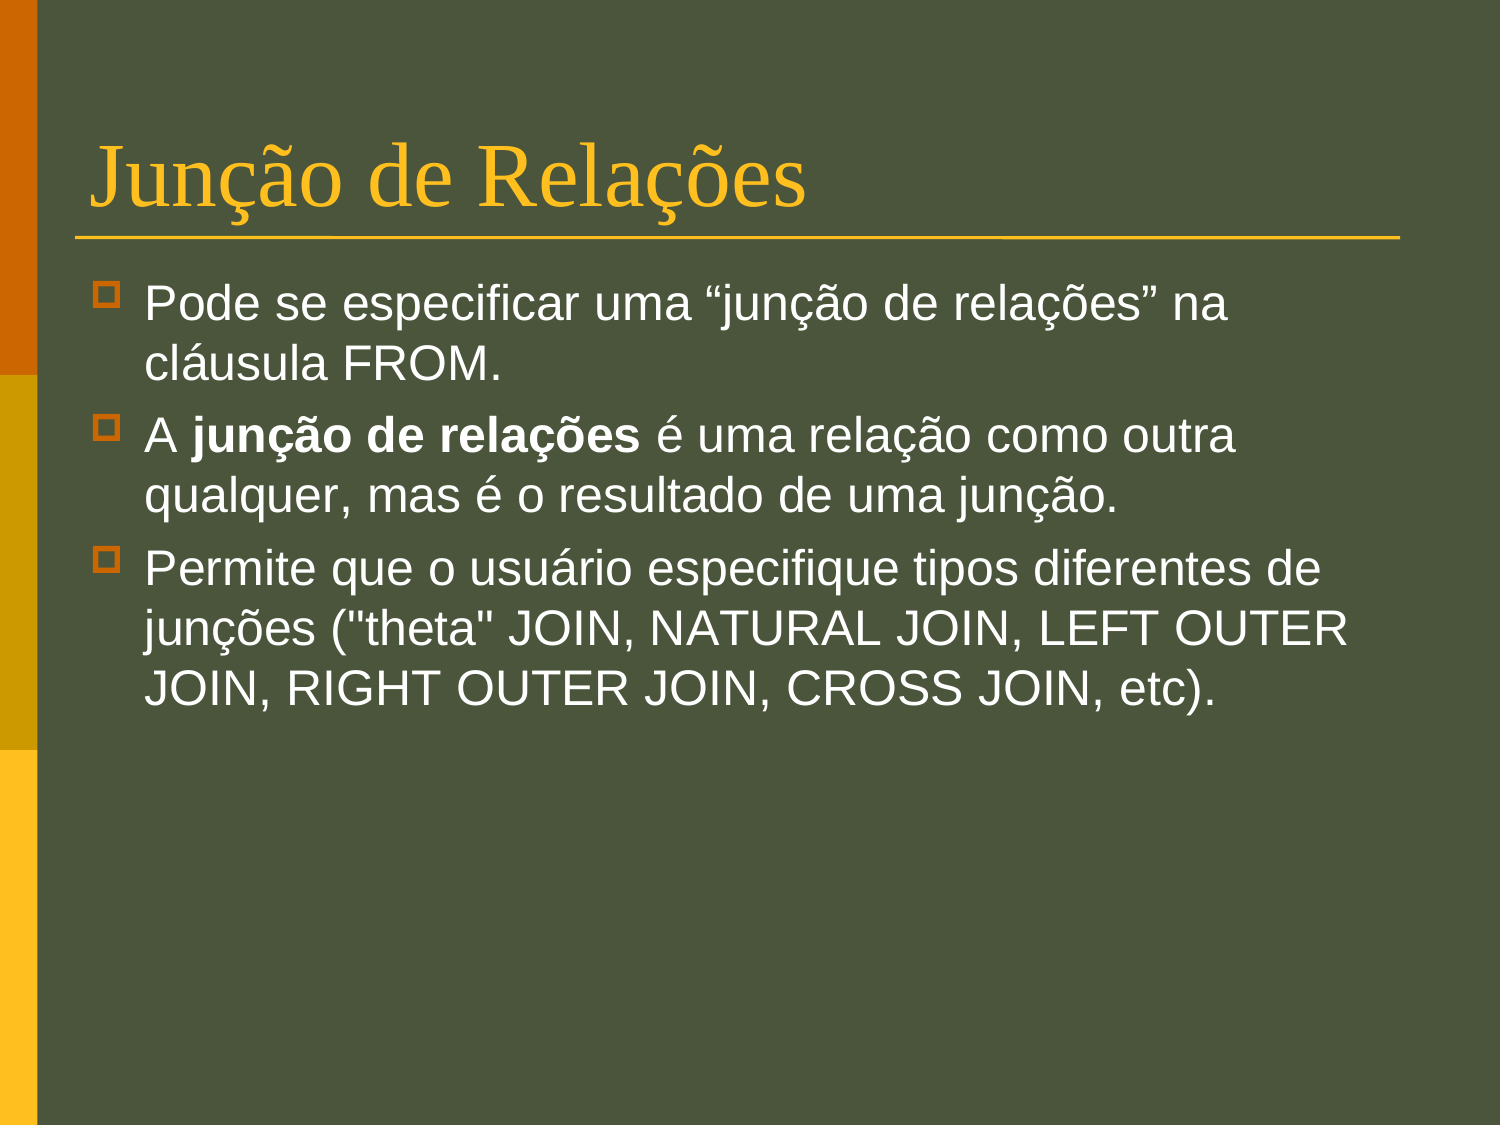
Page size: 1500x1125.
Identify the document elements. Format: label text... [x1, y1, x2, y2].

title Junção de Relações [75, 45, 1426, 233]
list Pode se especificar uma “junção de relações” na cláusula FROM. A junção de relações é uma relação como outra qualquer, mas é o resultado de uma junção. Permite que o usuário especifique tipos diferentes de junções ("theta" JOIN, NATURAL JOIN, LEFT OUTER JOIN, RIGHT OUTER JOIN, CROSS JOIN, etc). [75, 262, 1426, 1006]
